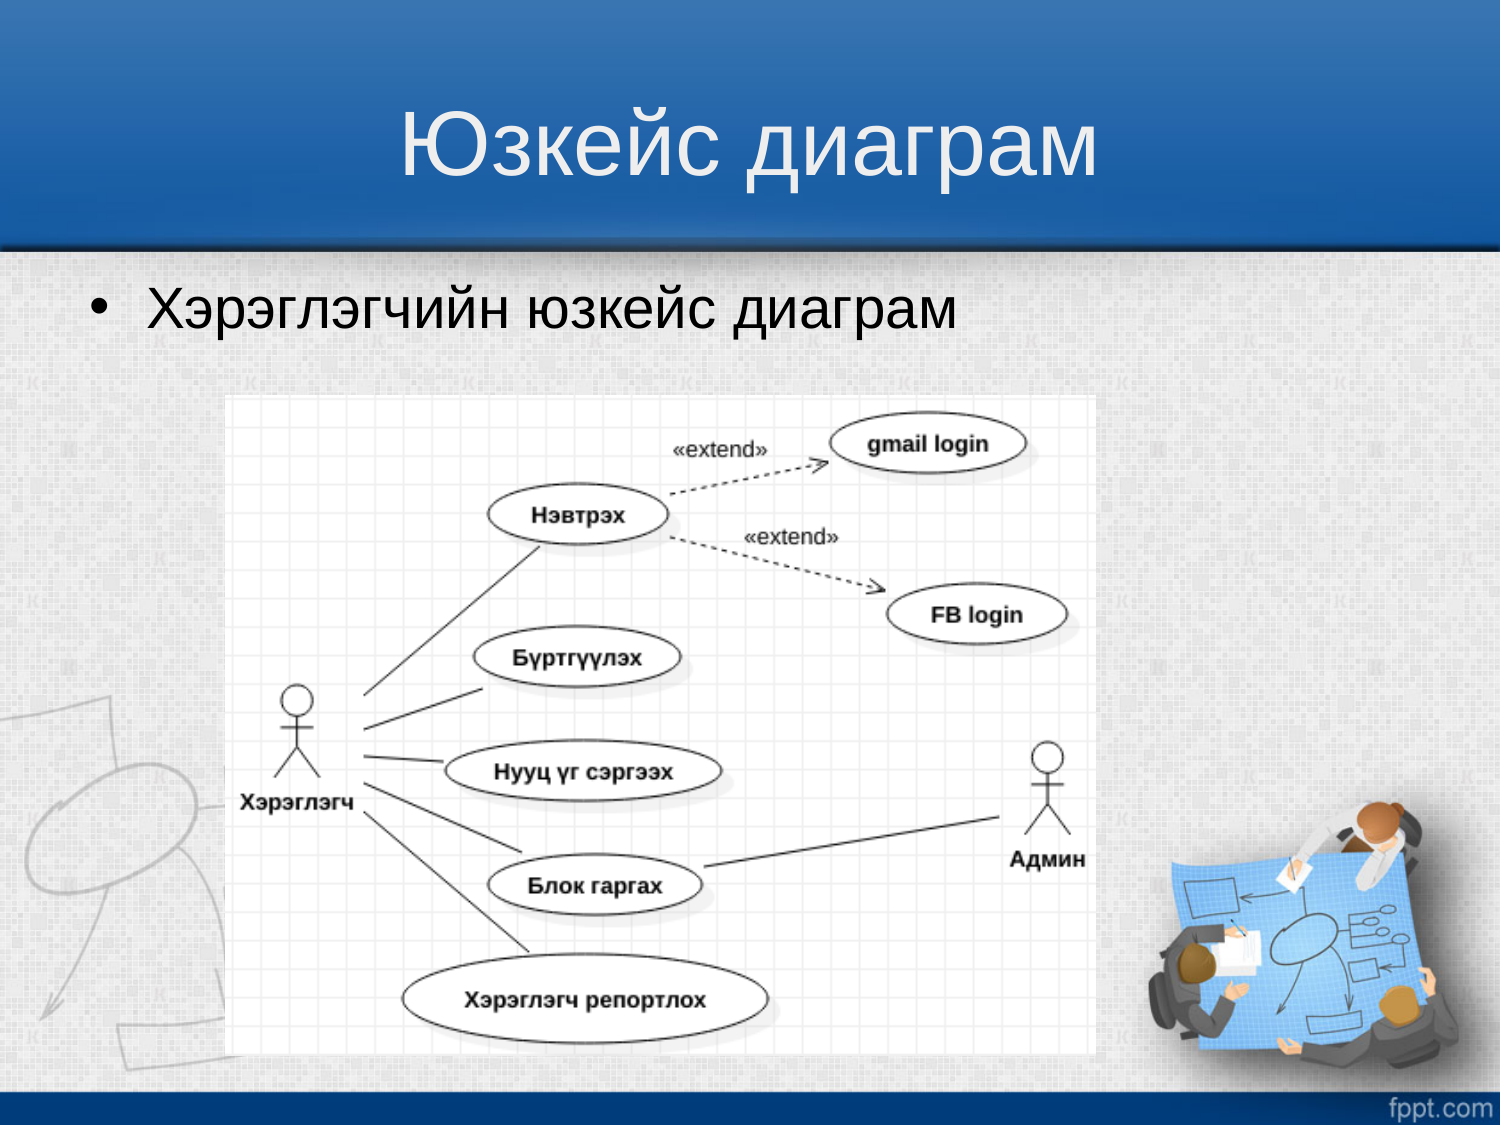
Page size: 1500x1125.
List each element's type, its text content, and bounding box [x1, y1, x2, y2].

picture [0, 0, 1500, 1125]
list Хэрэглэгчийн юзкейс диаграм [75, 262, 1426, 1005]
title Юзкейс диаграм [75, 45, 1426, 233]
